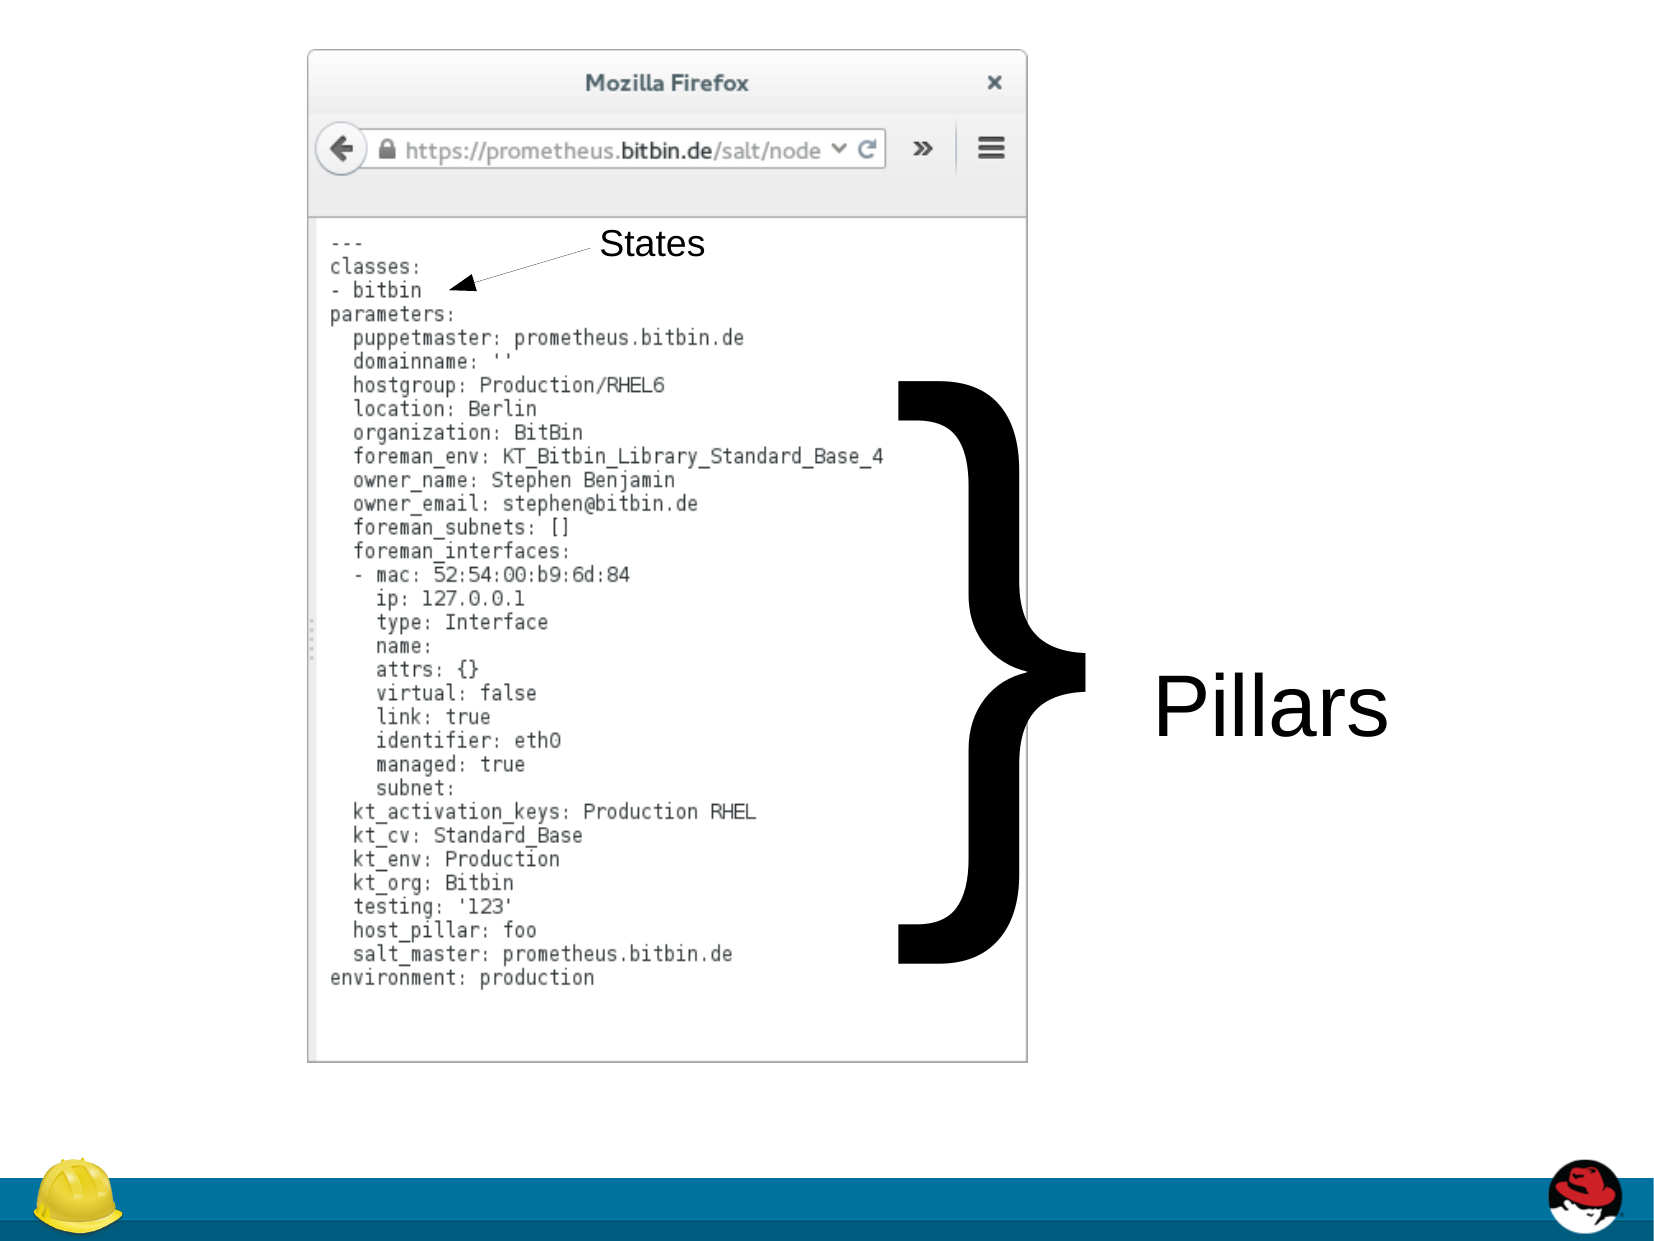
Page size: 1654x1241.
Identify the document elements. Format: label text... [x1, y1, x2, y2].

picture [23, 1145, 130, 1235]
text_box } [874, 261, 1113, 975]
text_box States [584, 214, 721, 272]
picture [307, 49, 1028, 1063]
picture [1547, 1157, 1630, 1233]
text_box Pillars [1137, 649, 1406, 763]
